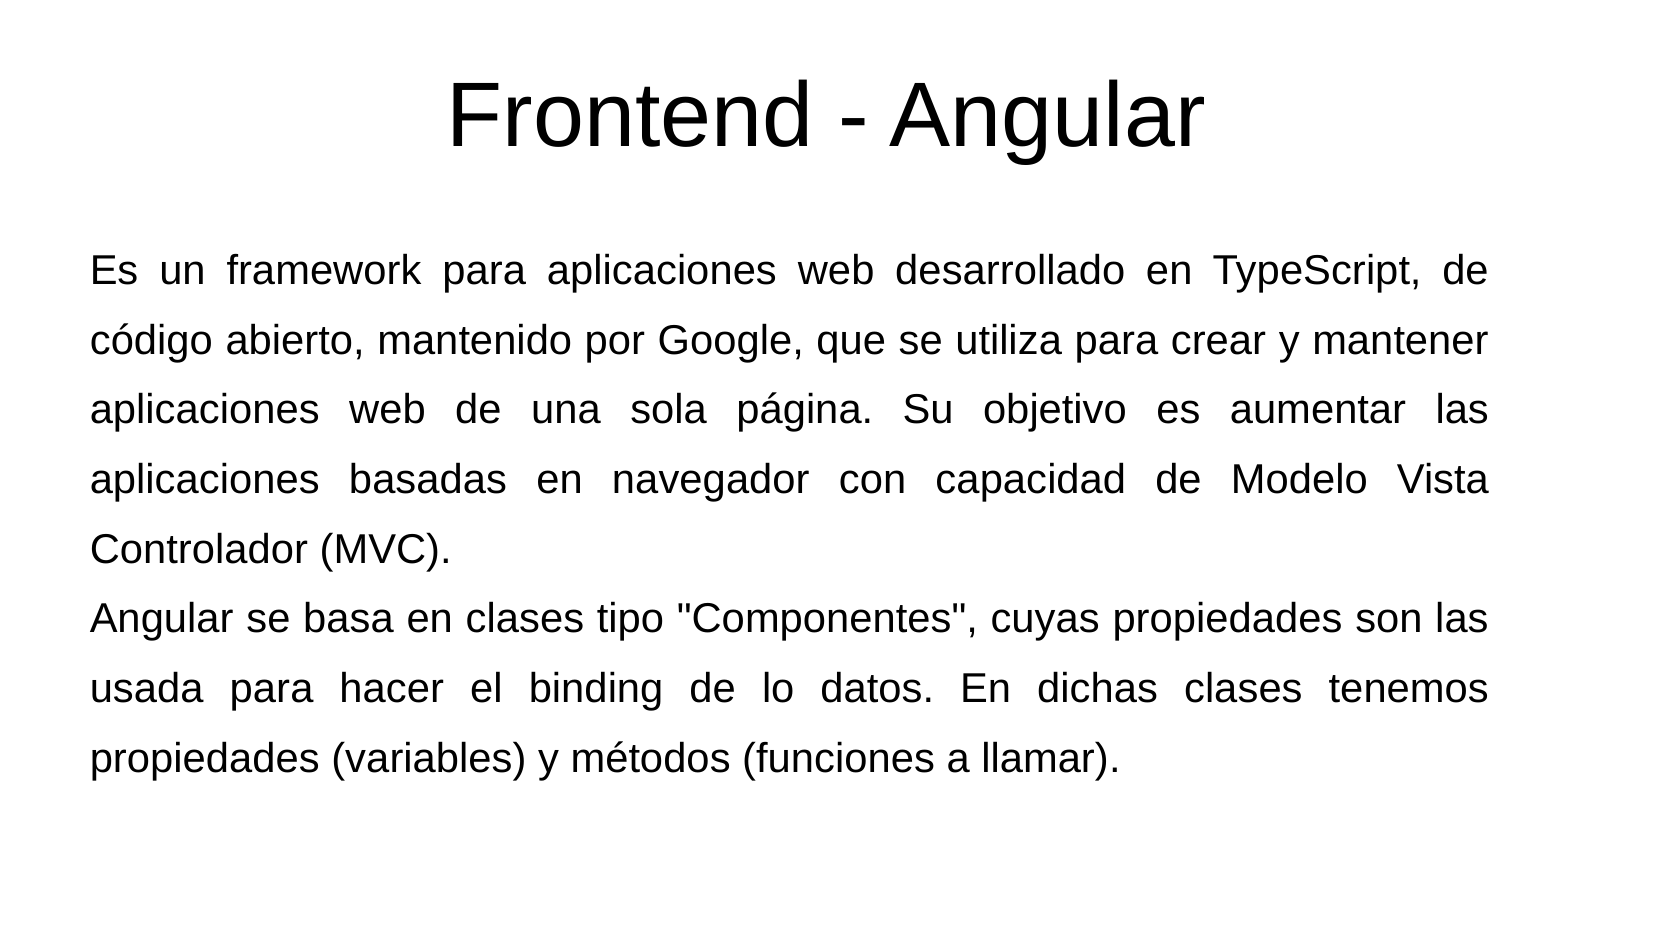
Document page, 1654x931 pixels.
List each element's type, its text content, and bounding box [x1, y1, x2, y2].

text_box Es un framework para aplicaciones web desarrollado en TypeScript, de código abierto, mantenido por Google, que se utiliza para crear y mantener aplicaciones web de una sola página. Su objetivo es aumentar las aplicaciones basadas en navegador con capacidad de Modelo Vista Controlador (MVC). Angular se basa en clases tipo "Componentes", cuyas propiedades son las usada para hacer el binding de lo datos. En dichas clases tenemos propiedades (variables) y métodos (funciones a llamar). [75, 216, 1519, 789]
title Frontend - Angular [82, 37, 1571, 193]
